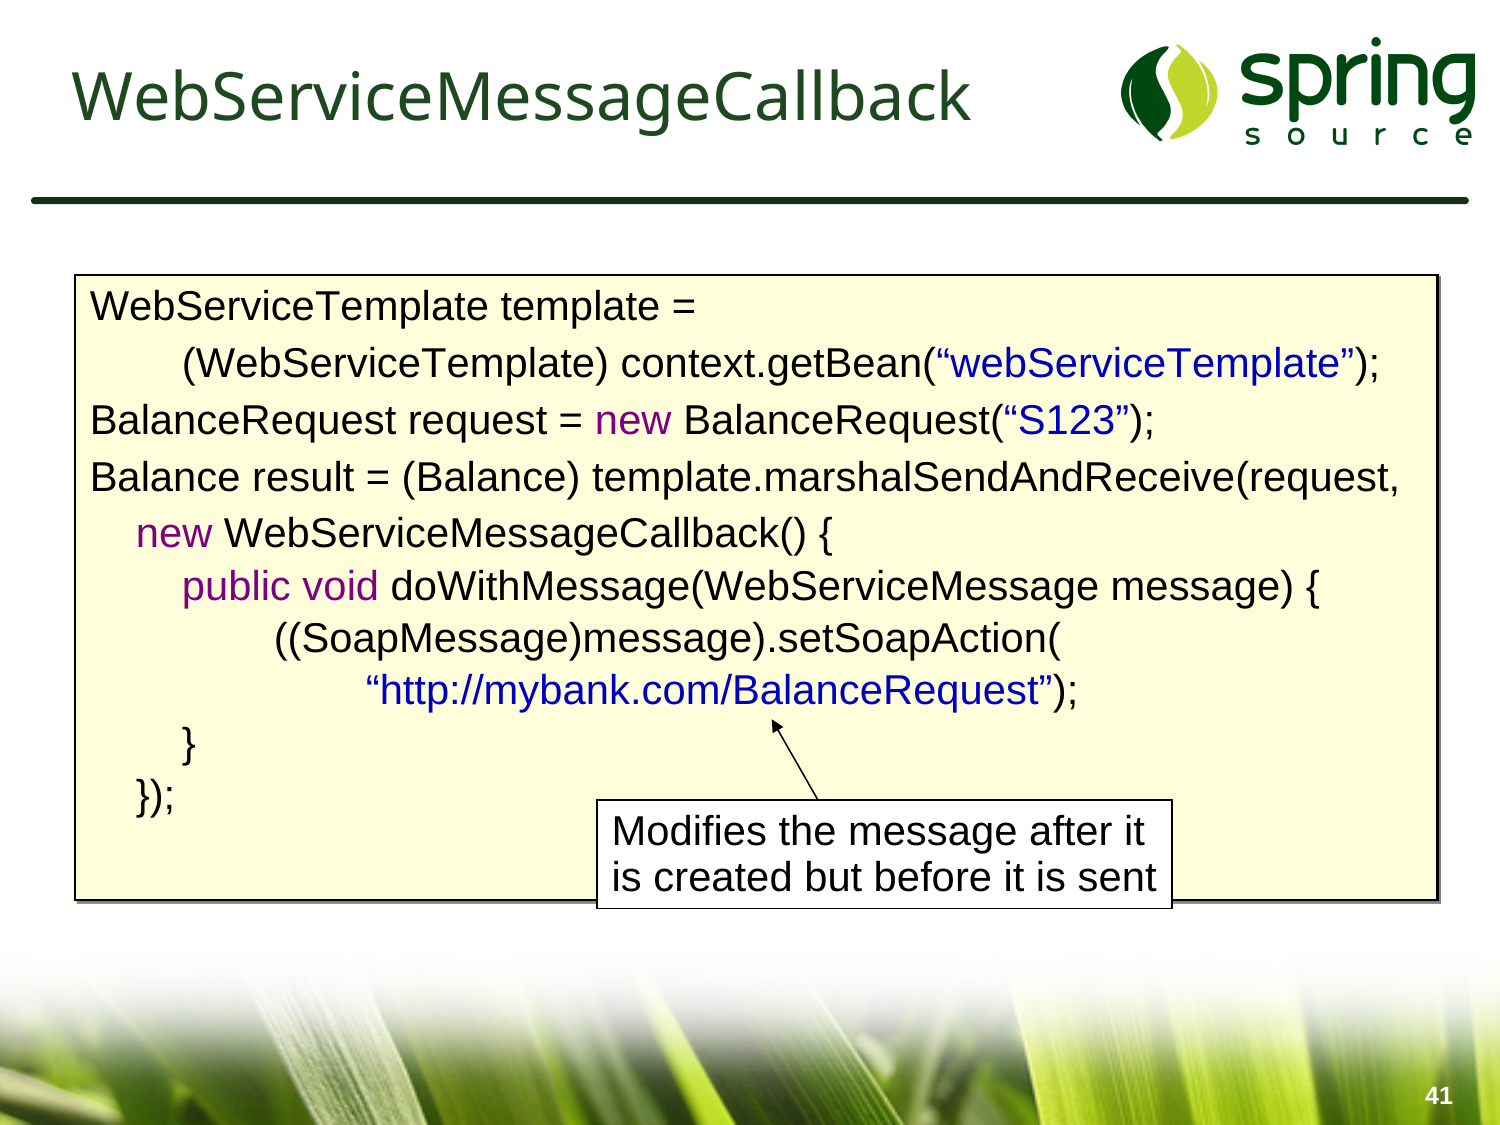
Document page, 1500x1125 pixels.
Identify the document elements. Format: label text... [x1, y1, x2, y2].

title WebServiceMessageCallback [56, 13, 1089, 176]
picture [0, 944, 1500, 1125]
text_box Modifies the message after it is created but before it is sent [596, 800, 1172, 909]
text_box WebServiceTemplate template = (WebServiceTemplate) context.getBean(“webServiceTemplate”); BalanceRequest request = new BalanceRequest(“S123”); Balance result = (Balance) template.marshalSendAndReceive(request, new WebServiceMessageCallback() { public void doWithMessage(WebServiceMessage message) { ((SoapMessage)message).setSoapAction( “http://mybank.com/BalanceRequest”); } }); [75, 274, 1438, 900]
picture [1121, 37, 1475, 145]
